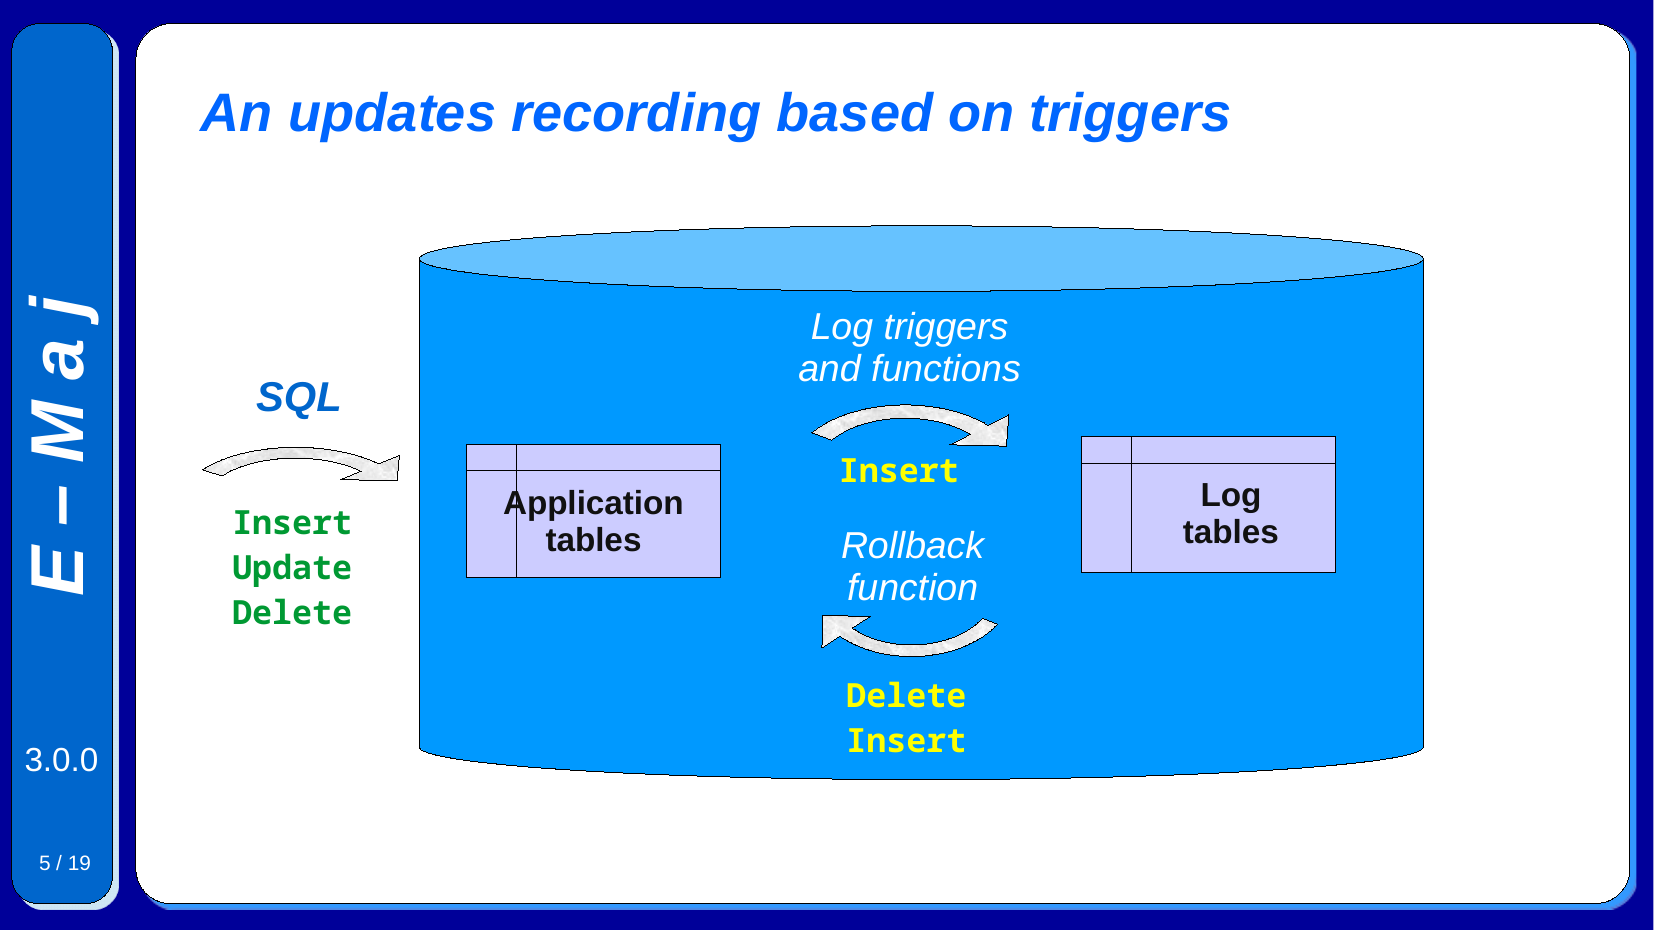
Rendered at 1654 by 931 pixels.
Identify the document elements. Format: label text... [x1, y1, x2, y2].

text_box Application tables [448, 476, 739, 569]
text_box Delete Insert [802, 664, 1010, 759]
text_box Rollback function [755, 516, 1070, 616]
text_box SQL [194, 366, 404, 428]
text_box [419, 260, 1424, 780]
text_box Insert [817, 439, 981, 494]
text_box Log tables [1138, 468, 1323, 561]
title An updates recording based on triggers [200, 34, 1575, 191]
text_box Log triggers and functions [761, 298, 1058, 398]
text_box Insert Update Delete [183, 491, 402, 626]
text_box [202, 447, 400, 481]
